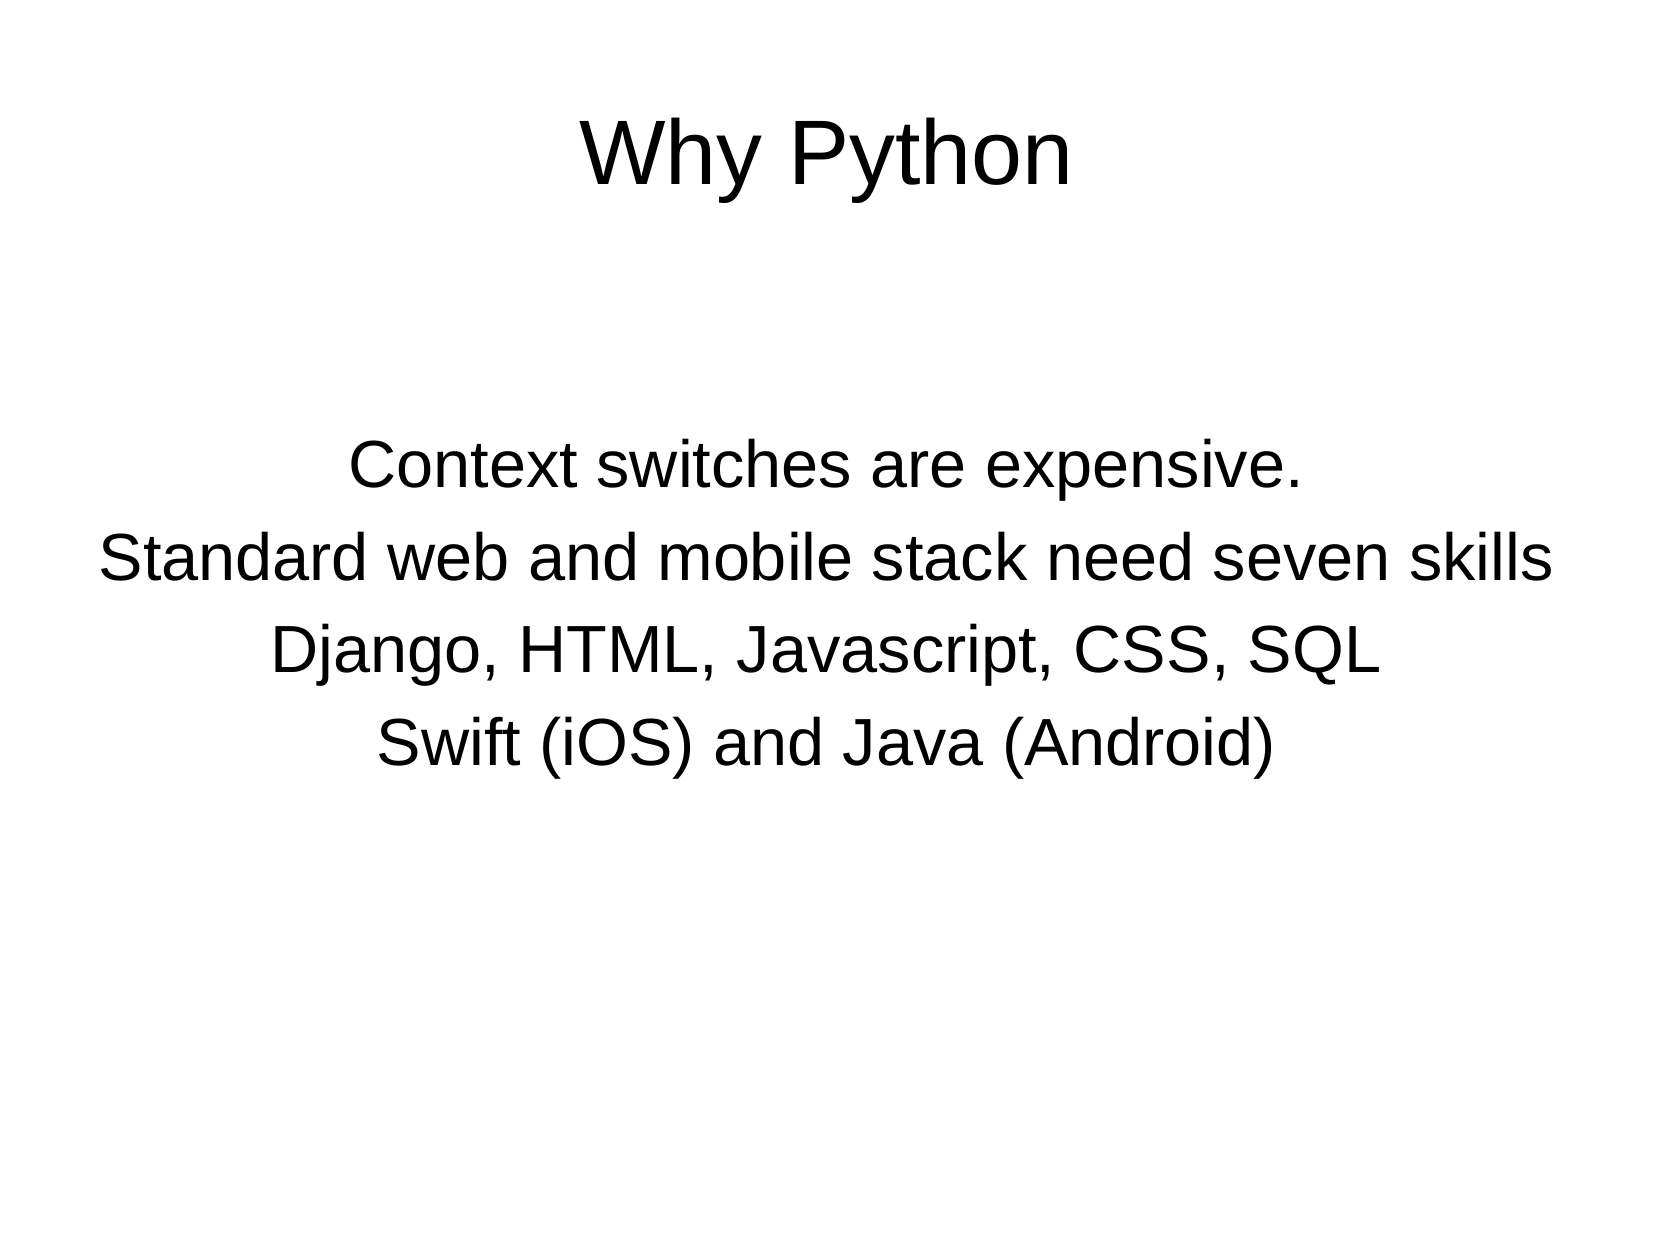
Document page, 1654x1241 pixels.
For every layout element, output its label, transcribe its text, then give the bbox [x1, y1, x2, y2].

title Why Python [82, 49, 1571, 257]
subtitle Context switches are expensive. Standard web and mobile stack need seven skills Django, HTML, Javascript, CSS, SQL Swift (iOS) and Java (Android) [82, 290, 1571, 1010]
